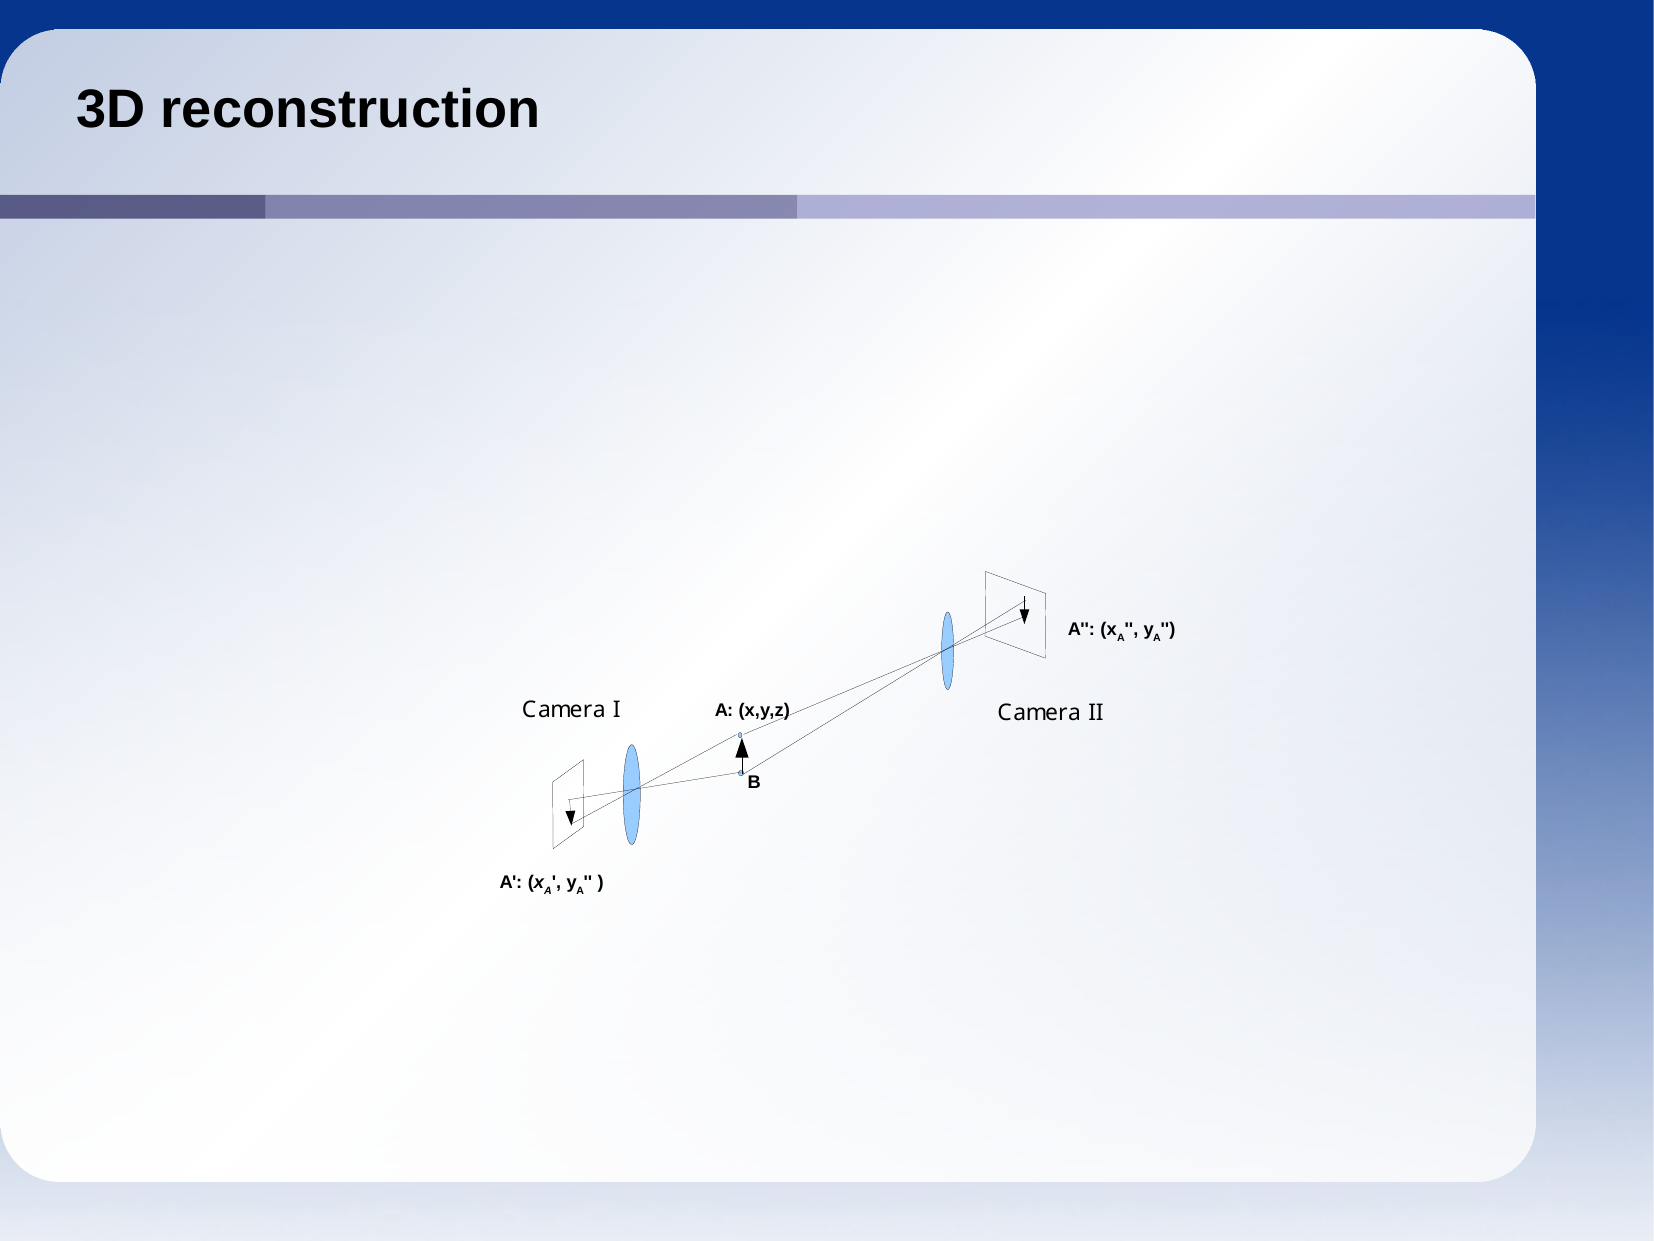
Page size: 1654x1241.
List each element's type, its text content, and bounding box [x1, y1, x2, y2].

chart [496, 556, 1206, 910]
picture [0, 0, 1654, 1241]
title 3D reconstruction [76, 29, 1093, 188]
